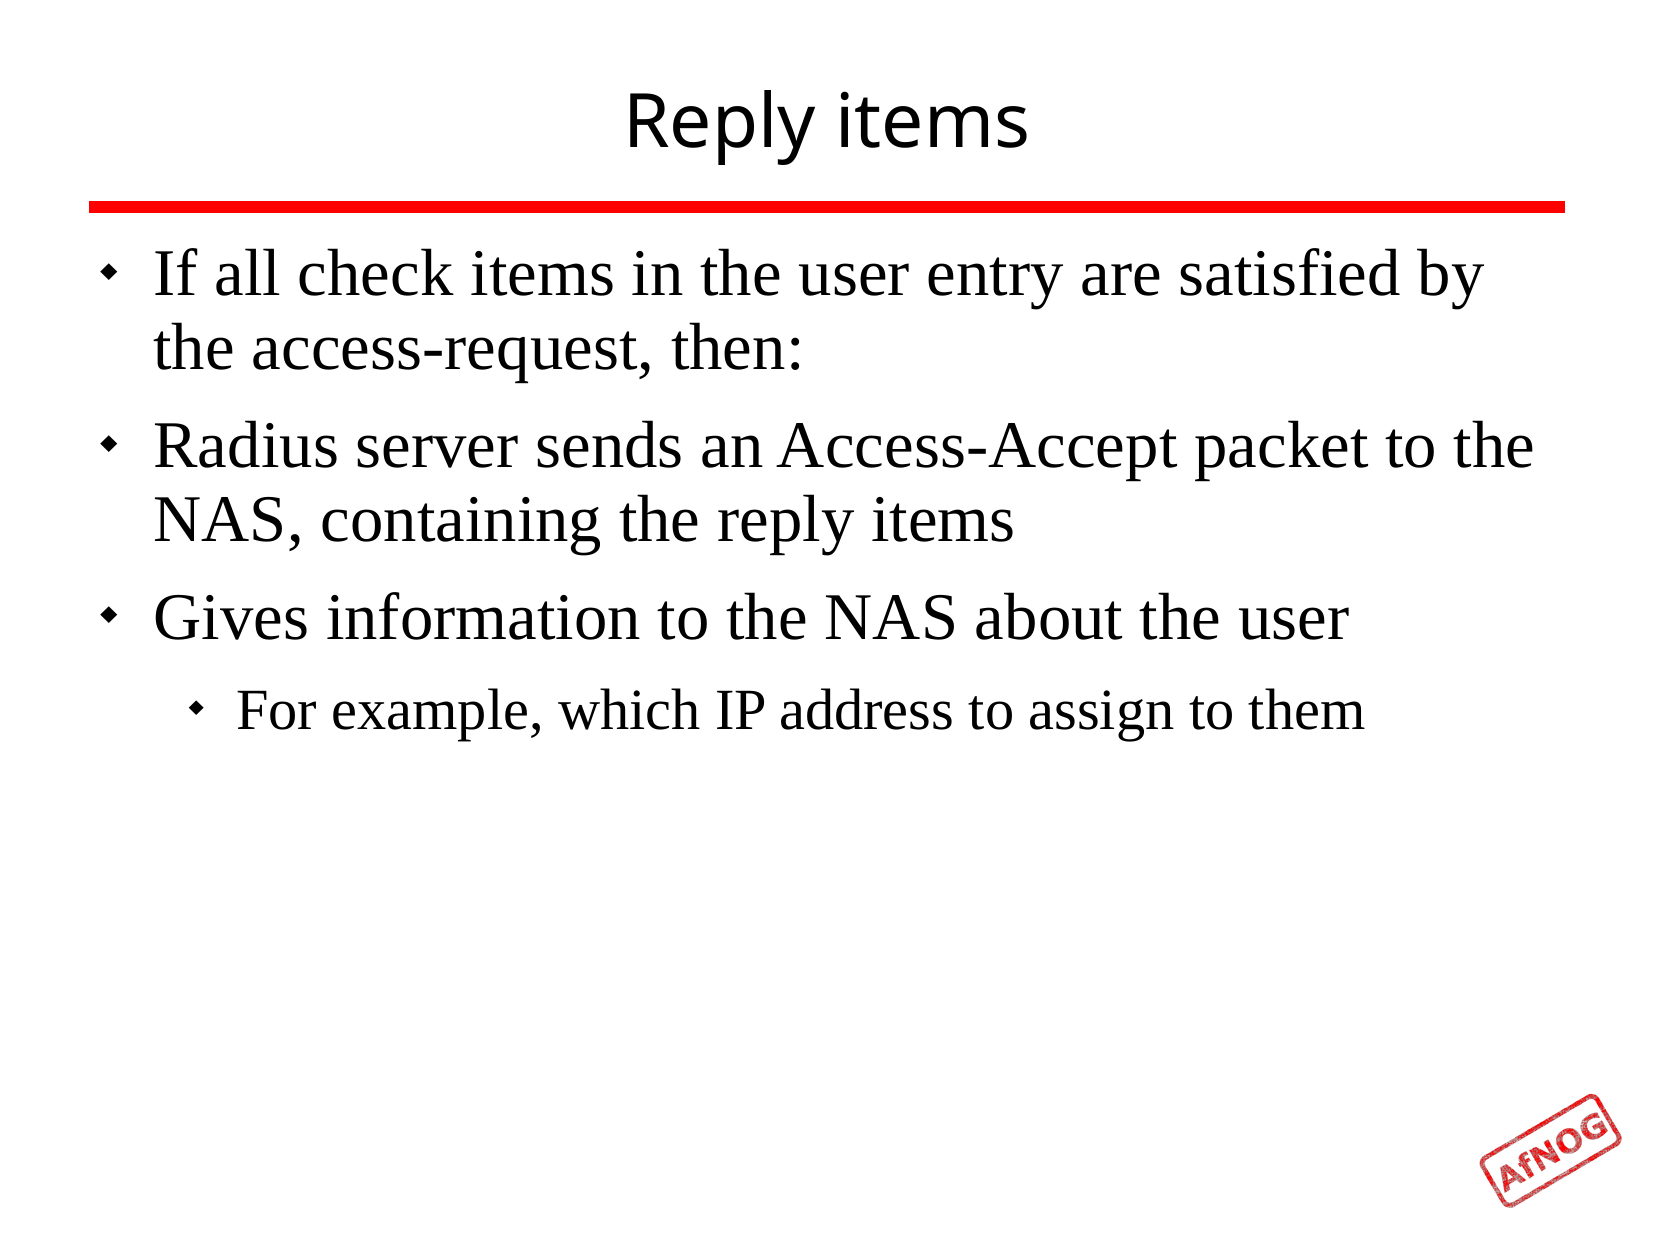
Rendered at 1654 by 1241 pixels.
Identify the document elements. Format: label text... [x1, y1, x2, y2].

picture [1476, 1090, 1625, 1211]
title Reply items [82, 29, 1571, 207]
list If all check items in the user entry are satisfied by the access-request, then: Radius server sends an Access-Accept packet to the NAS, containing the reply items Gives information to the NAS about the user For example, which IP address to assign to them [82, 236, 1571, 1152]
